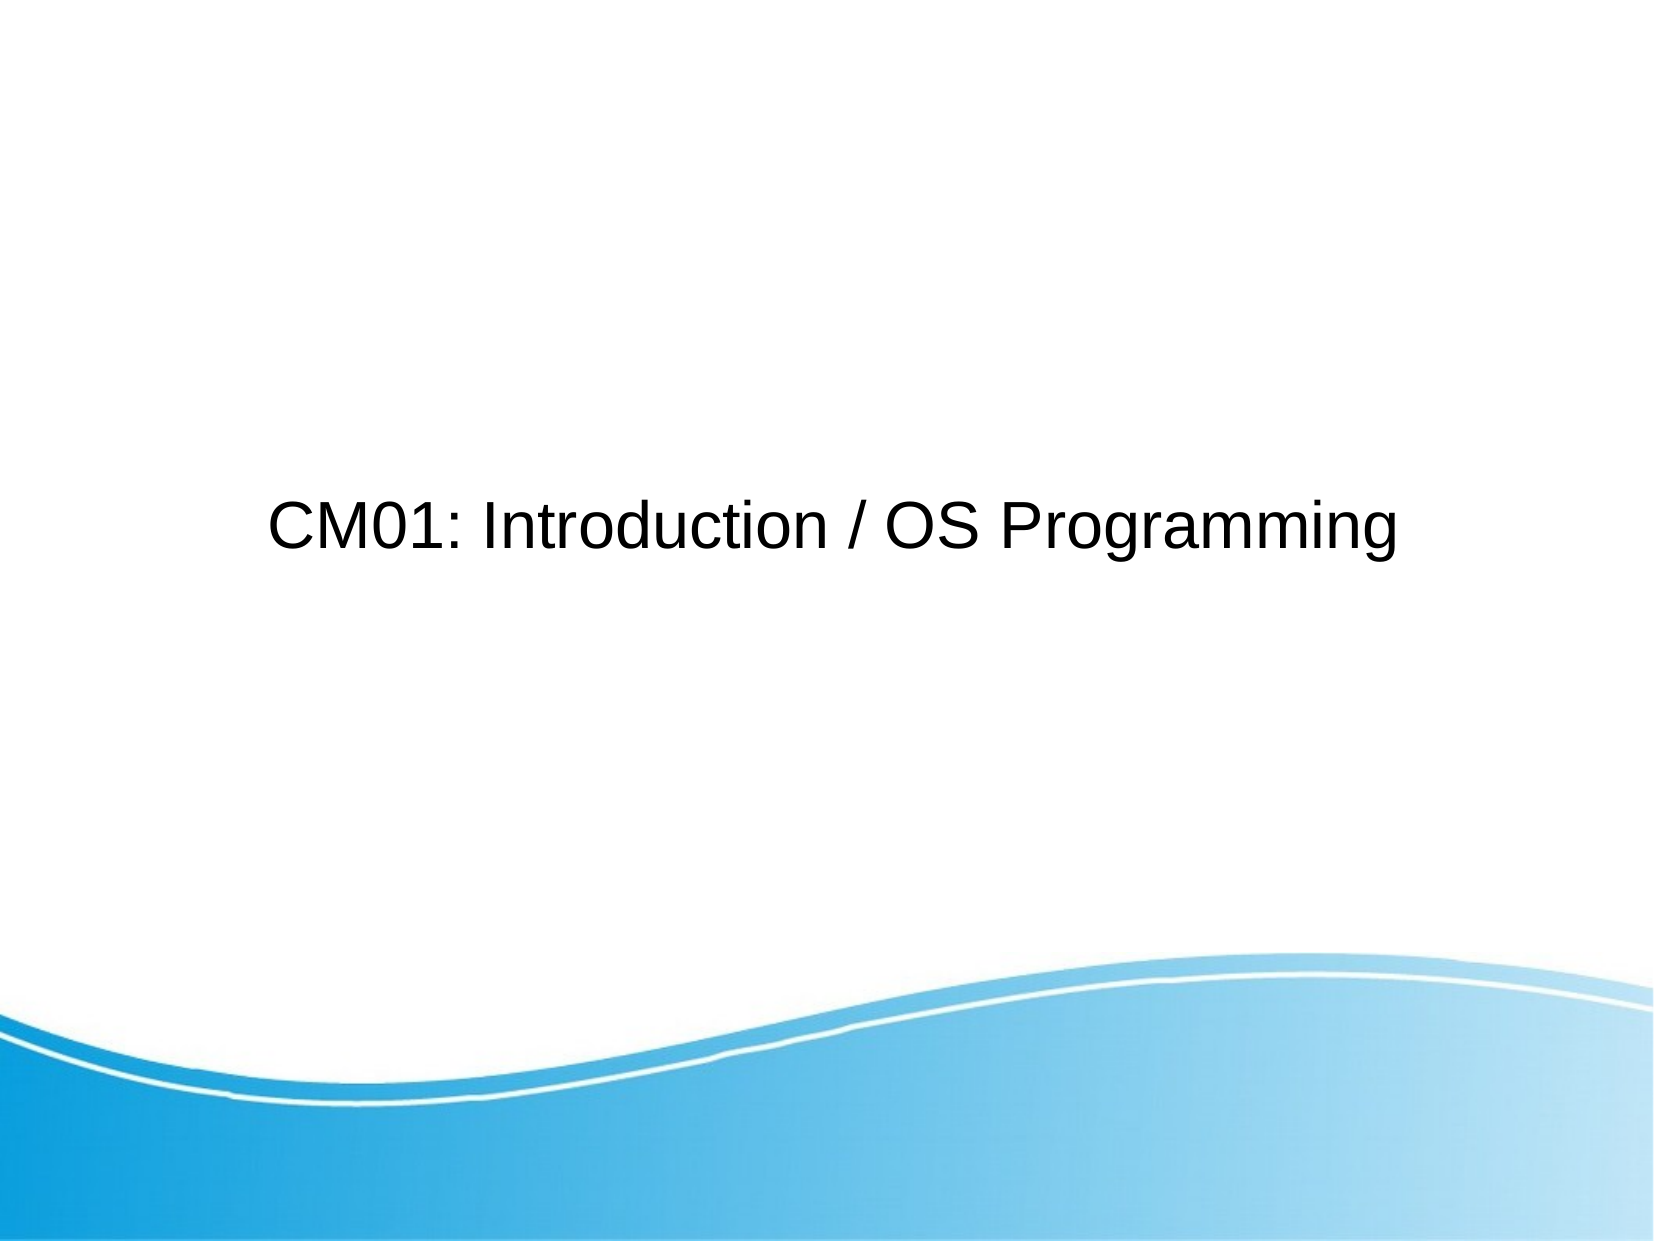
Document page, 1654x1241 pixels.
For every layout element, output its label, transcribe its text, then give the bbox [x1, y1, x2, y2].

picture [0, 952, 1654, 1241]
subtitle CM01: Introduction / OS Programming [90, 45, 1579, 1005]
